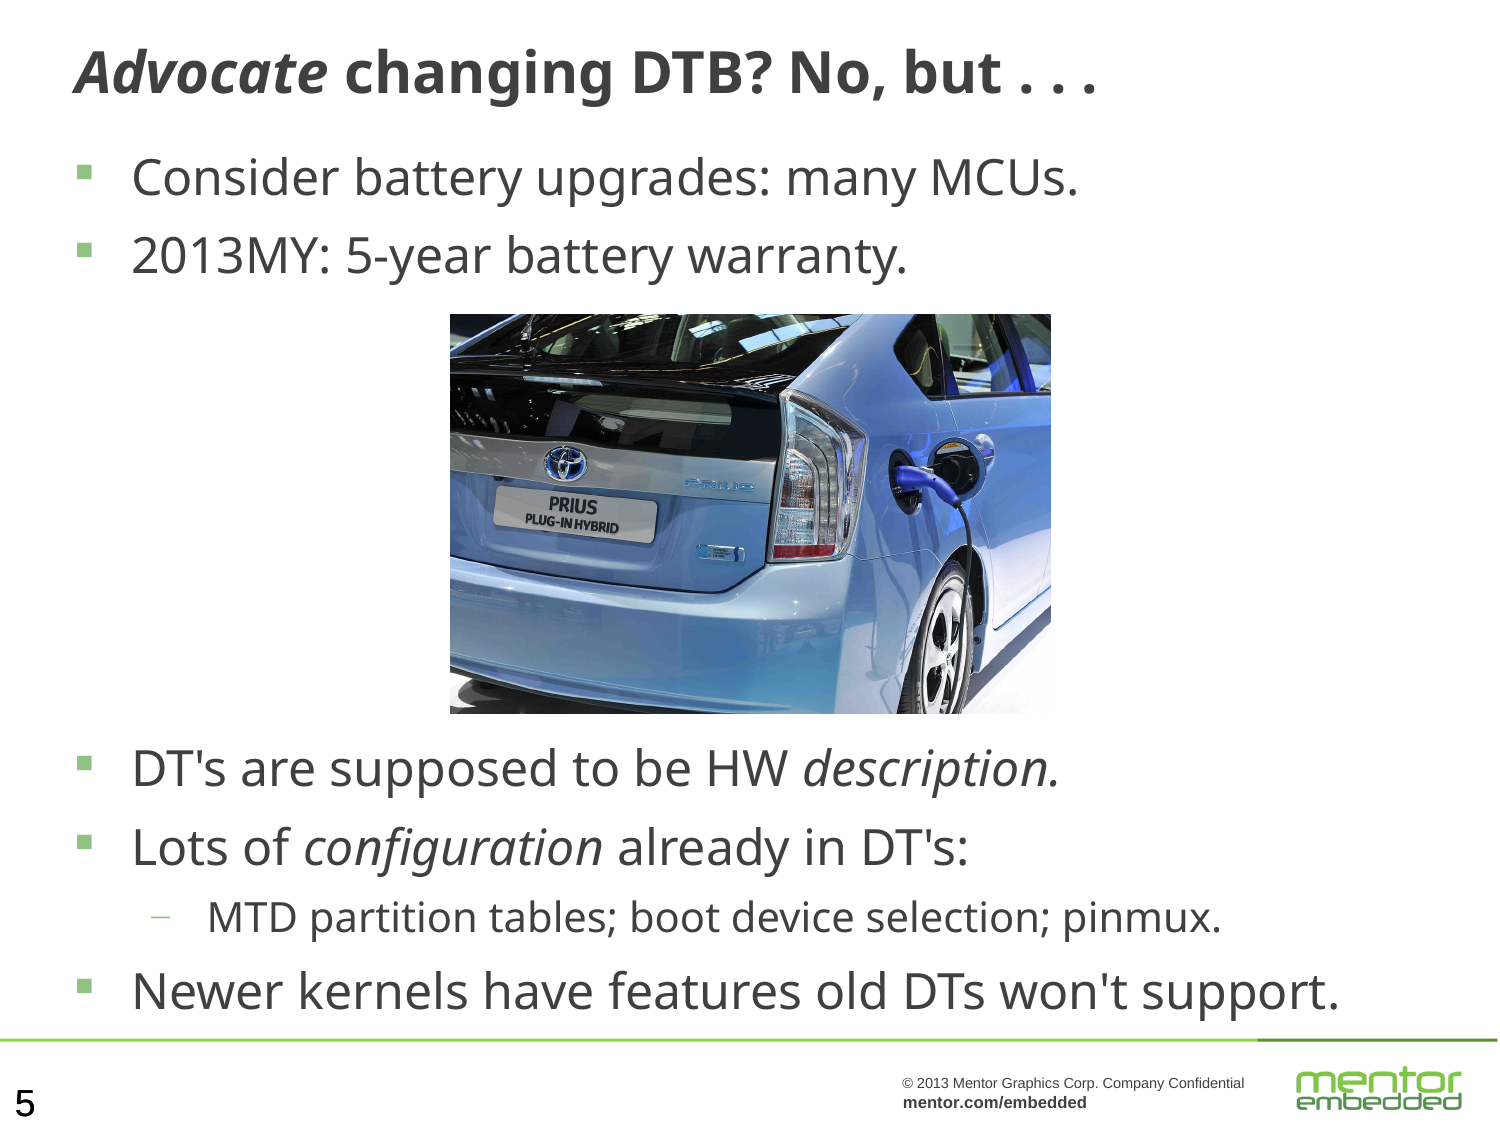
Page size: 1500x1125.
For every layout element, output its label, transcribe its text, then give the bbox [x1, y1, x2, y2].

picture [450, 314, 1051, 714]
list Consider battery upgrades: many MCUs. 2013MY: 5-year battery warranty. DT's are supposed to be HW description. Lots of configuration already in DT's: MTD partition tables; boot device selection; pinmux. Newer kernels have features old DTs won't support. [0, 137, 1500, 1028]
title Advocate changing DTB? No, but . . . [0, 0, 1500, 113]
picture [1292, 1062, 1464, 1114]
